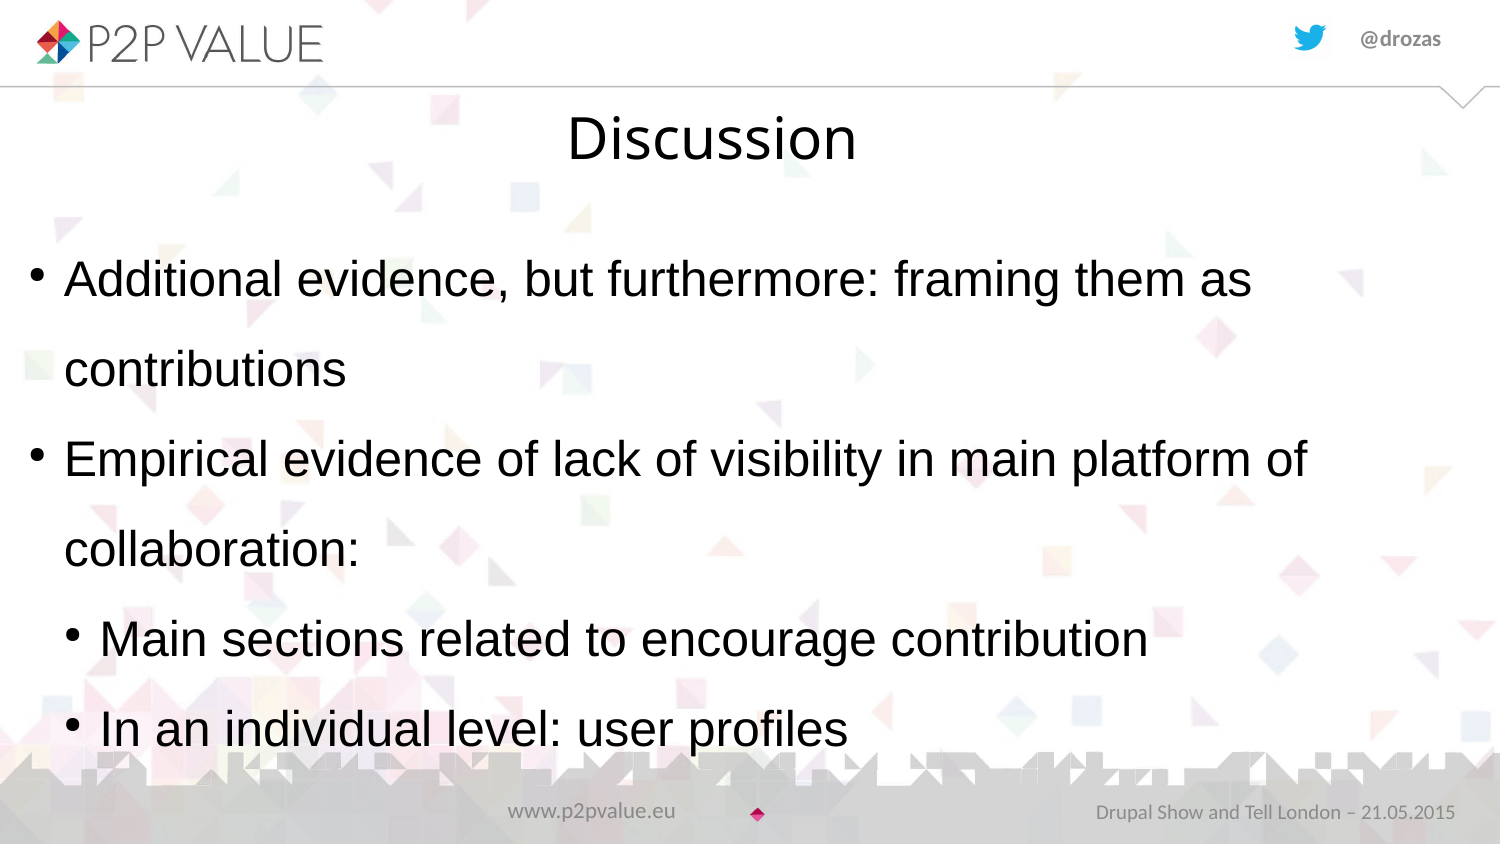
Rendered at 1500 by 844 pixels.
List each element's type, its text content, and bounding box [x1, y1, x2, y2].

text_box www.p2pvalue.eu [501, 789, 720, 829]
text_box Drupal Show and Tell London – 21.05.2015 [777, 788, 1470, 834]
text_box @drozas [1333, 15, 1455, 60]
subtitle Additional evidence, but furthermore: framing them as contributions Empirical evidence of lack of visibility in main platform of collaboration: Main sections related to encourage contribution In an individual level: user profiles [15, 210, 1496, 766]
picture [0, 0, 1500, 844]
title Discussion [60, 92, 1366, 181]
